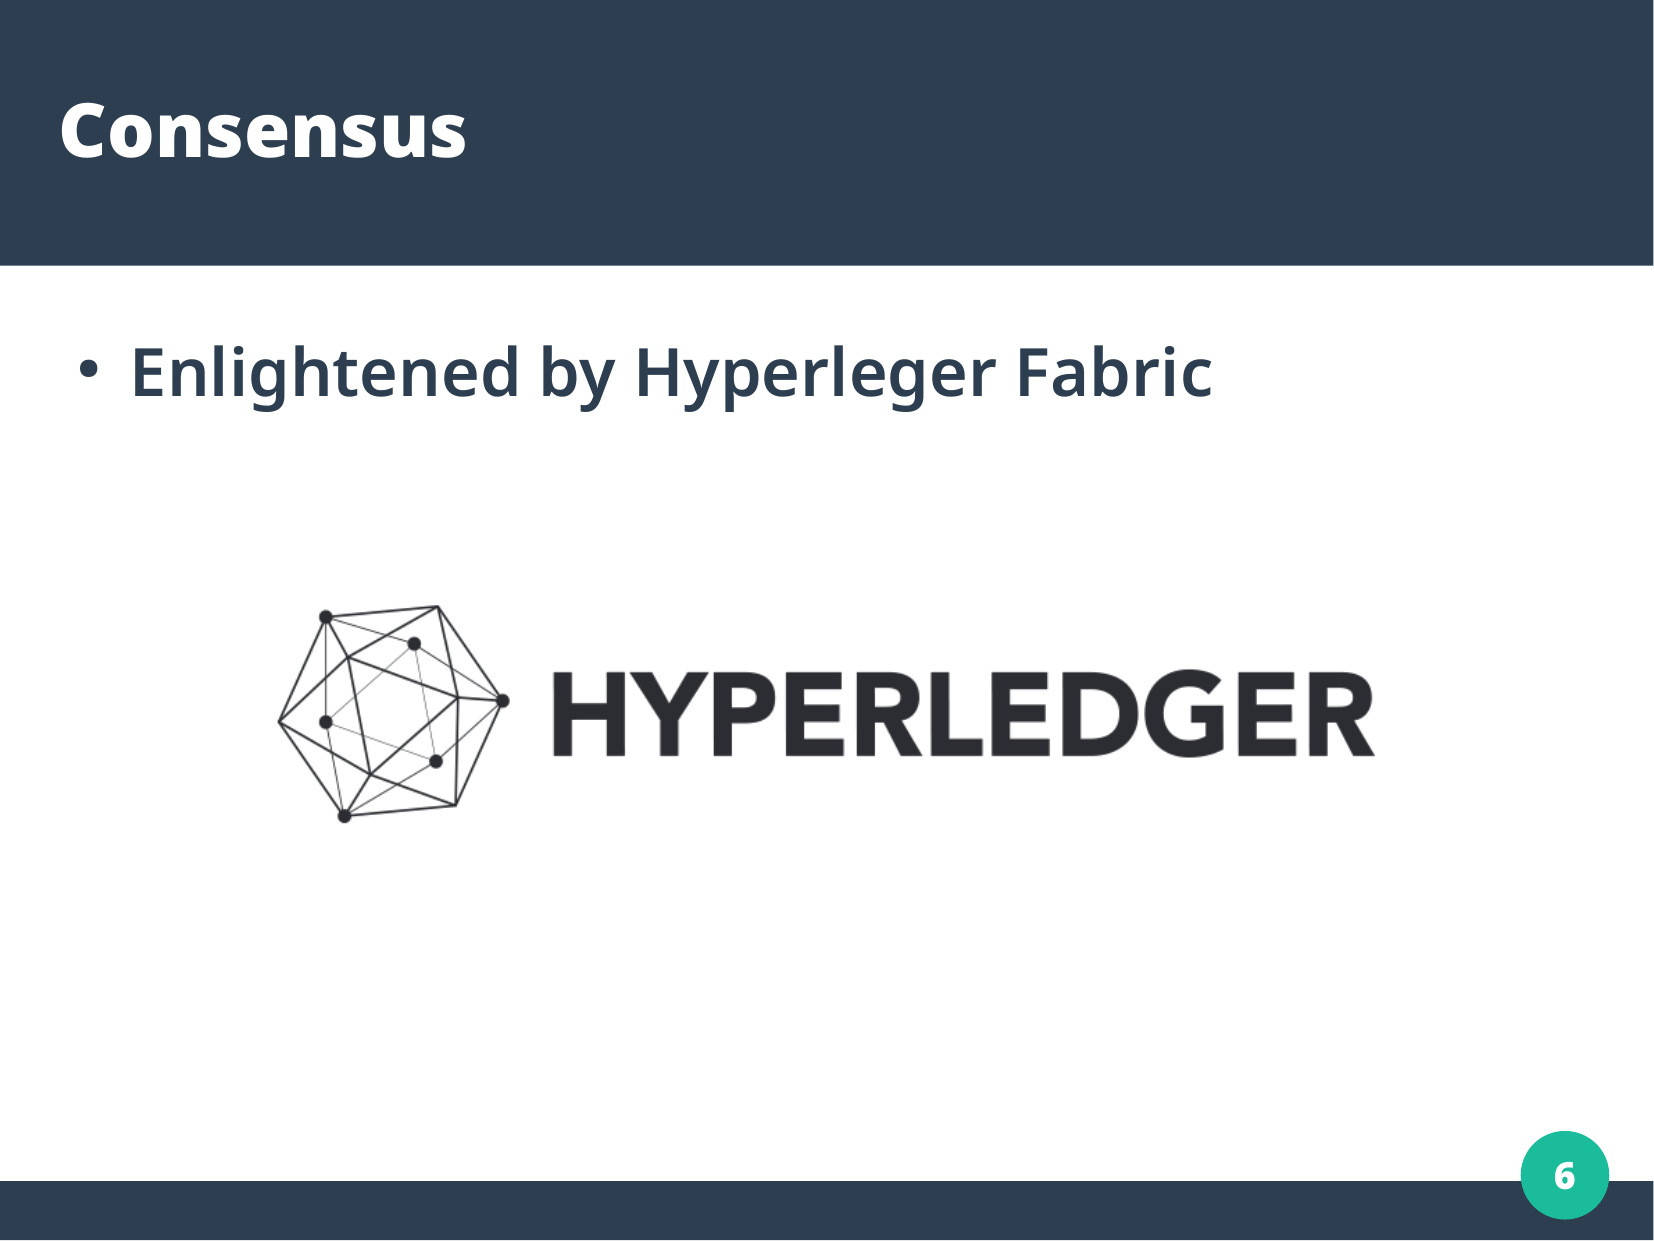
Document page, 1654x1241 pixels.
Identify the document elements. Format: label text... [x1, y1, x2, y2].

picture [271, 593, 1382, 833]
title Consensus [59, 49, 1595, 207]
list Enlightened by Hyperleger Fabric [59, 324, 1595, 1152]
